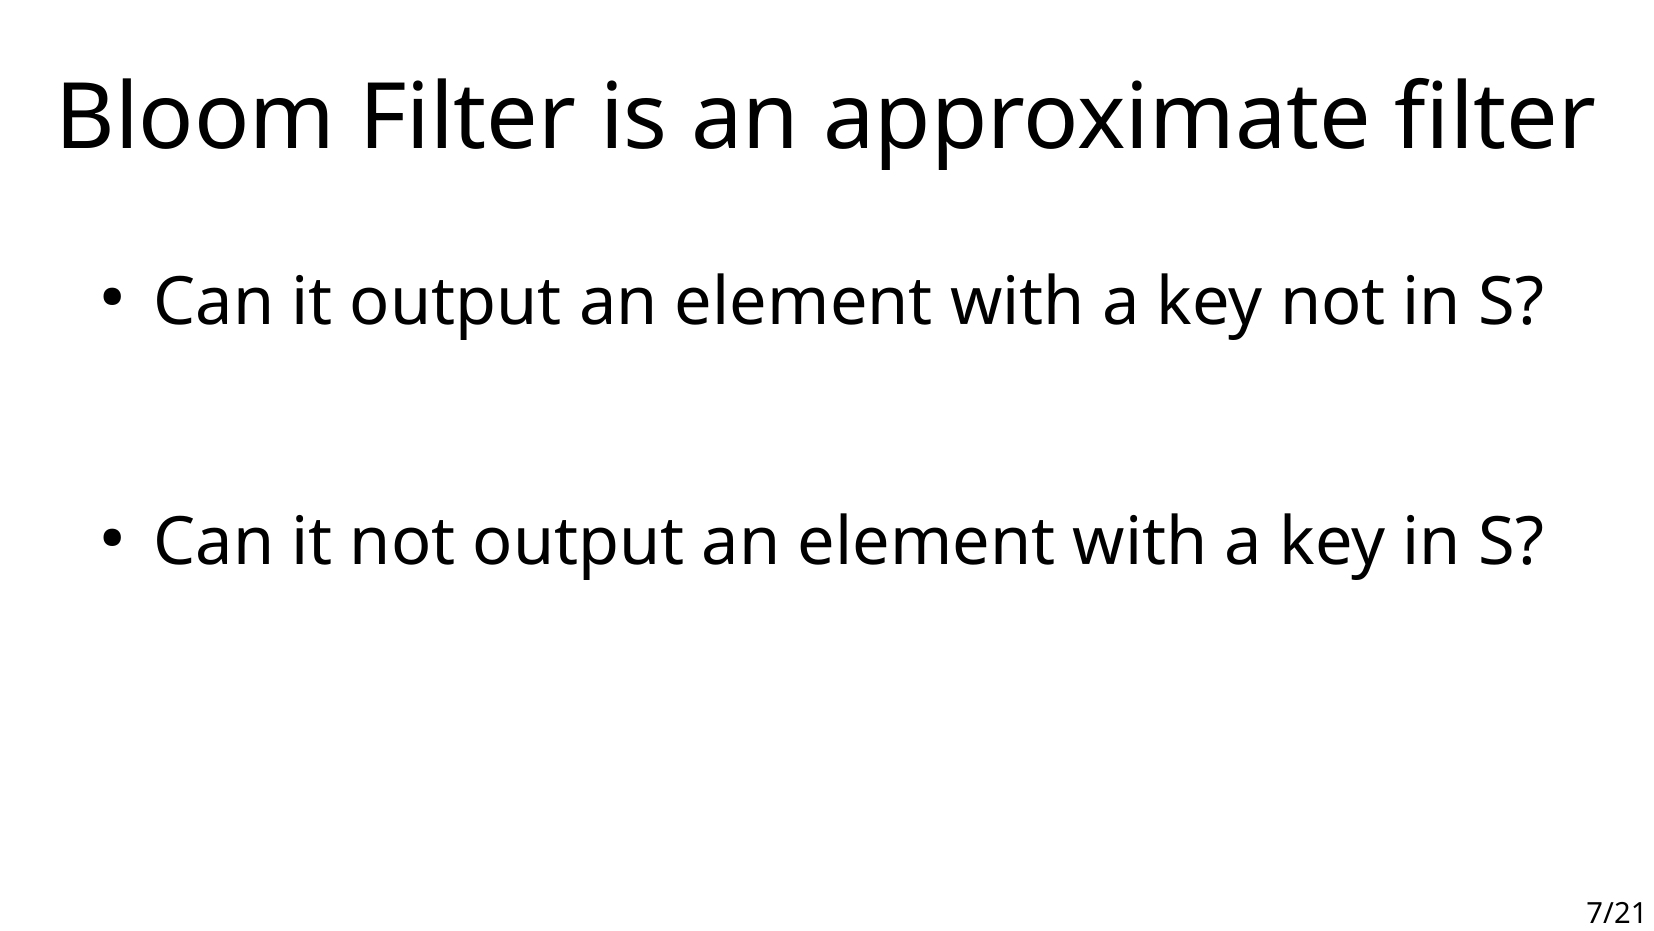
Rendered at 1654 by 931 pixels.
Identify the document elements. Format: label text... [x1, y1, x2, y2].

list Can it output an element with a key not in S? Can it not output an element with a key in S? [82, 253, 1571, 793]
title Bloom Filter is an approximate filter [1, 1, 1653, 226]
